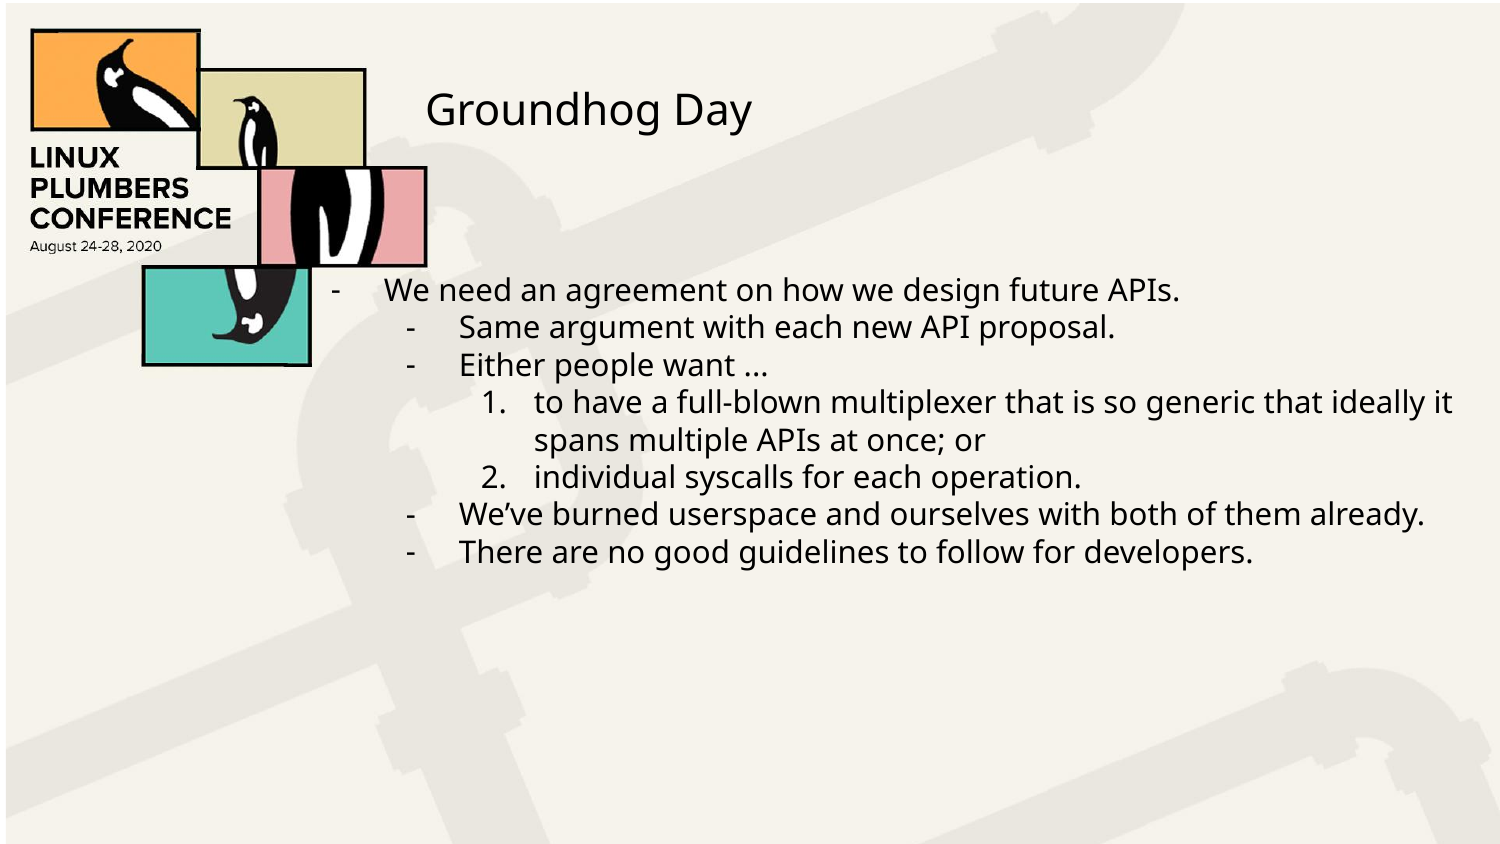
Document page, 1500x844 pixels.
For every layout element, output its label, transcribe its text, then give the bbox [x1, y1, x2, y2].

picture [5, 3, 1500, 844]
title Groundhog Day [424, 29, 1415, 187]
list We need an agreement on how we design future APIs. Same argument with each new API proposal. Either people want ... to have a full-blown multiplexer that is so generic that ideally it spans multiple APIs at once; or individual syscalls for each operation. We’ve burned userspace and ourselves with both of them already. There are no good guidelines to follow for developers. [308, 270, 1467, 722]
